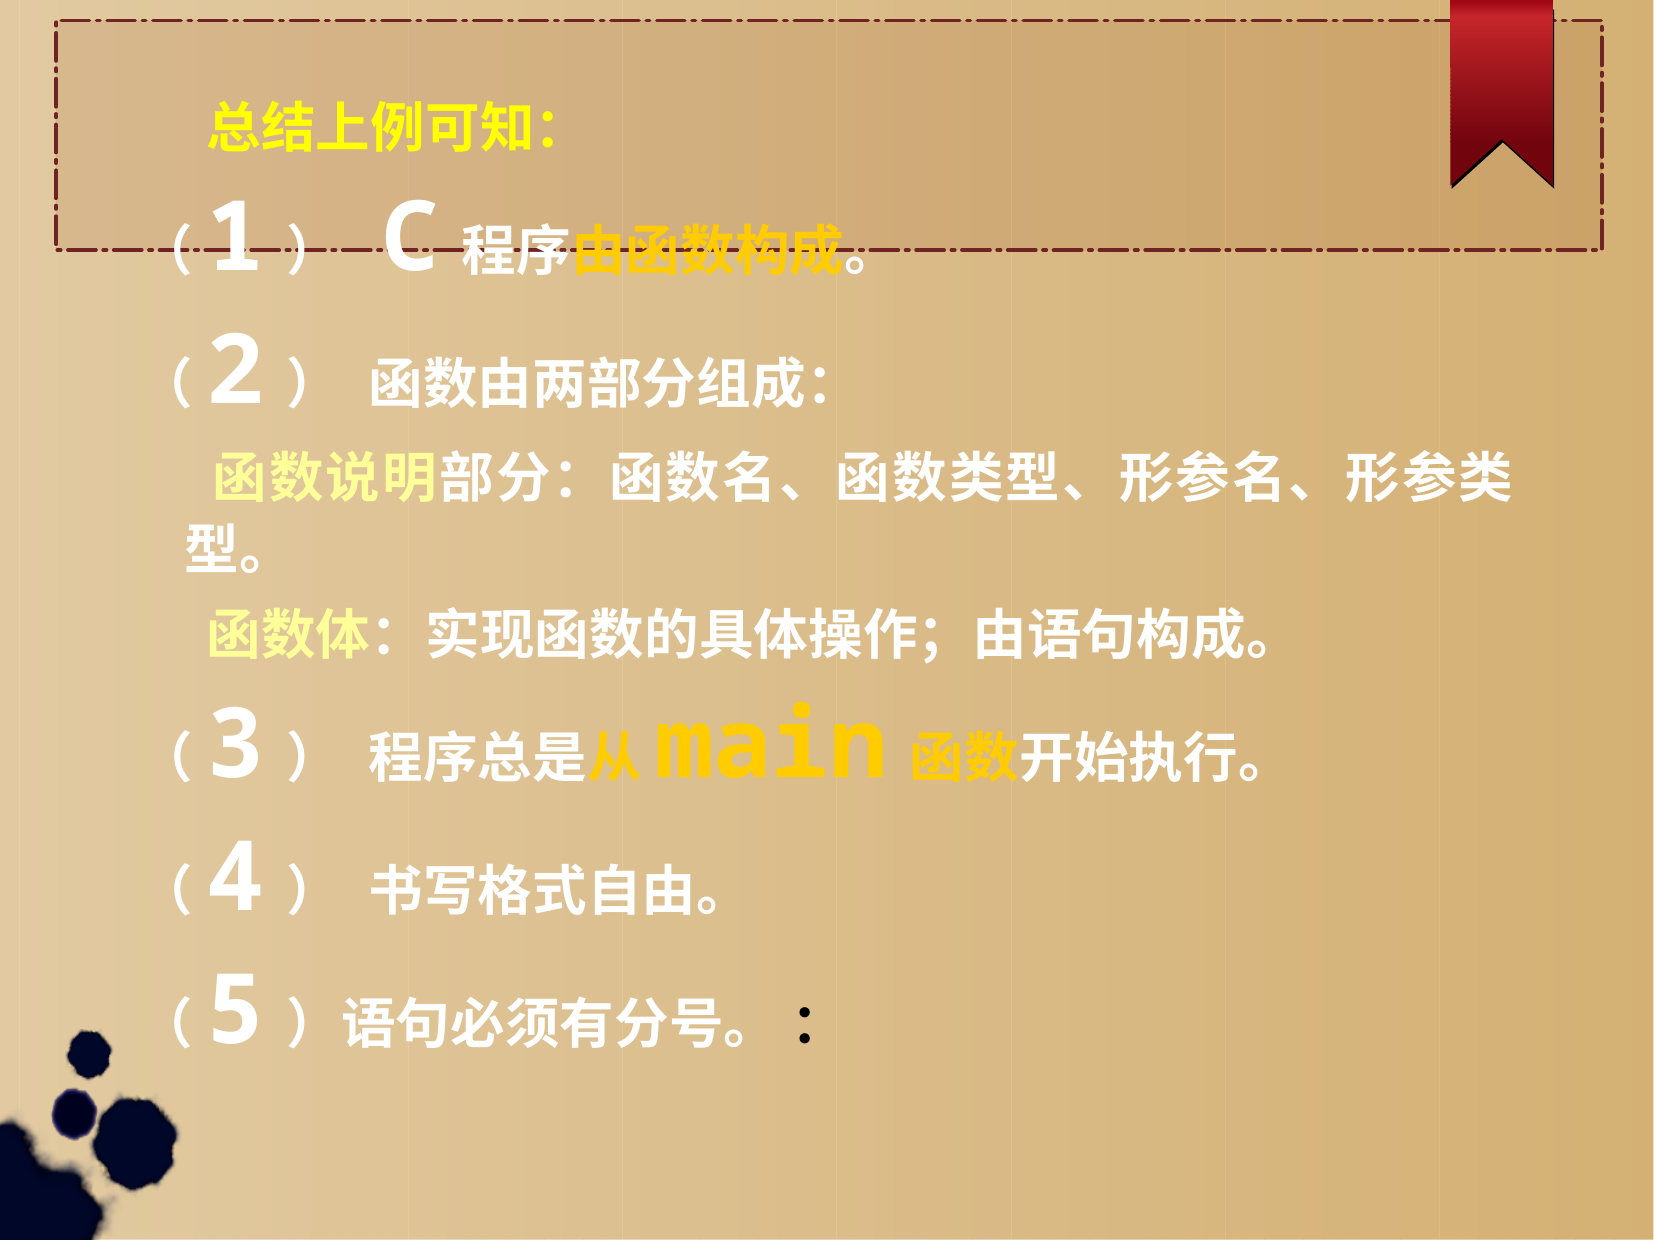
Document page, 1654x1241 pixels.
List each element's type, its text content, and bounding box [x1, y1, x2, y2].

list 总结上例可知： （1） C程序由函数构成。 （2） 函数由两部分组成： 函数说明部分：函数名、函数类型、形参名、形参类型。 函数体：实现函数的具体操作；由语句构成。 （3） 程序总是从main函数开始执行。 （4） 书写格式自由。 （5）语句必须有分号。 ： [124, 82, 1530, 1075]
